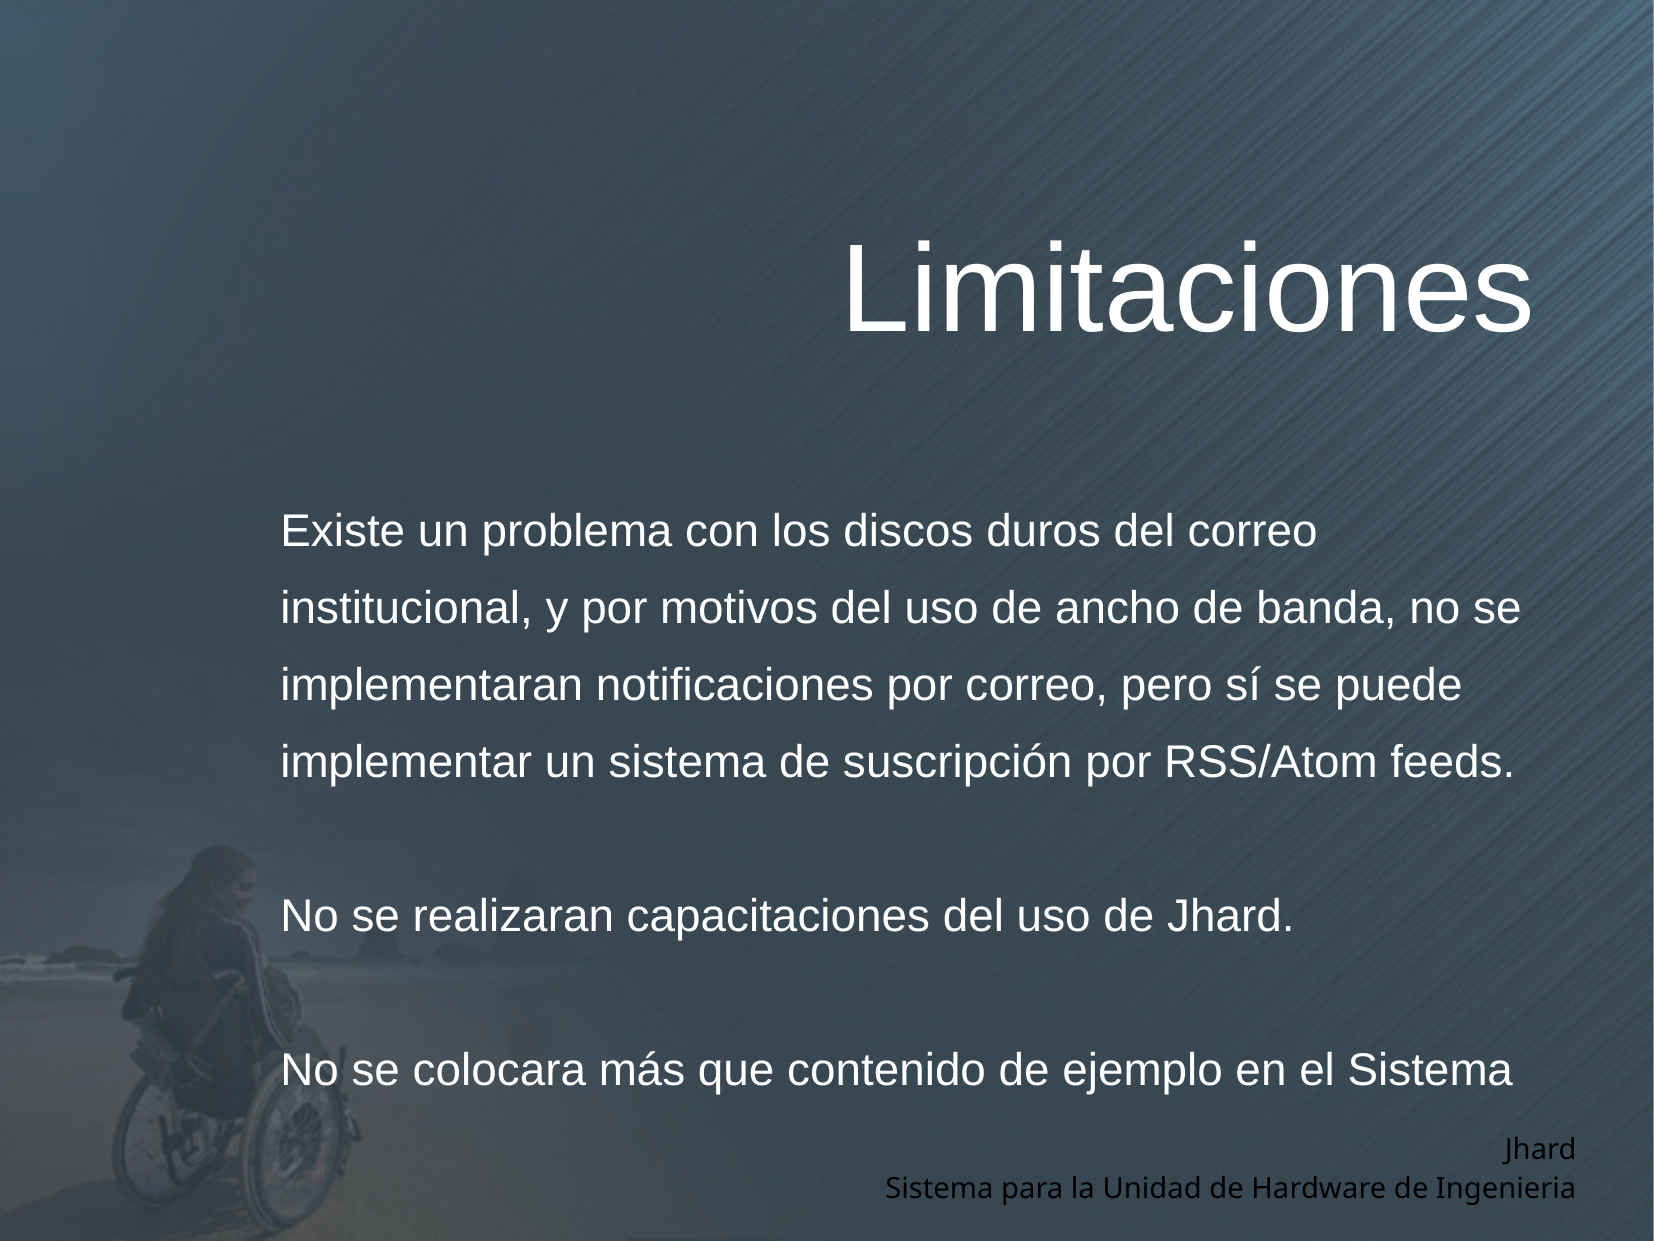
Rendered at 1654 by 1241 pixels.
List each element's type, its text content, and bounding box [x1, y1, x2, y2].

title Limitaciones [584, 191, 1536, 384]
text_box Existe un problema con los discos duros del correo institucional, y por motivos del uso de ancho de banda, no se implementaran notificaciones por correo, pero sí se puede implementar un sistema de suscripción por RSS/Atom feeds. No se realizaran capacitaciones del uso de Jhard. No se colocara más que contenido de ejemplo en el Sistema [265, 472, 1565, 1093]
picture [0, 0, 1654, 1241]
